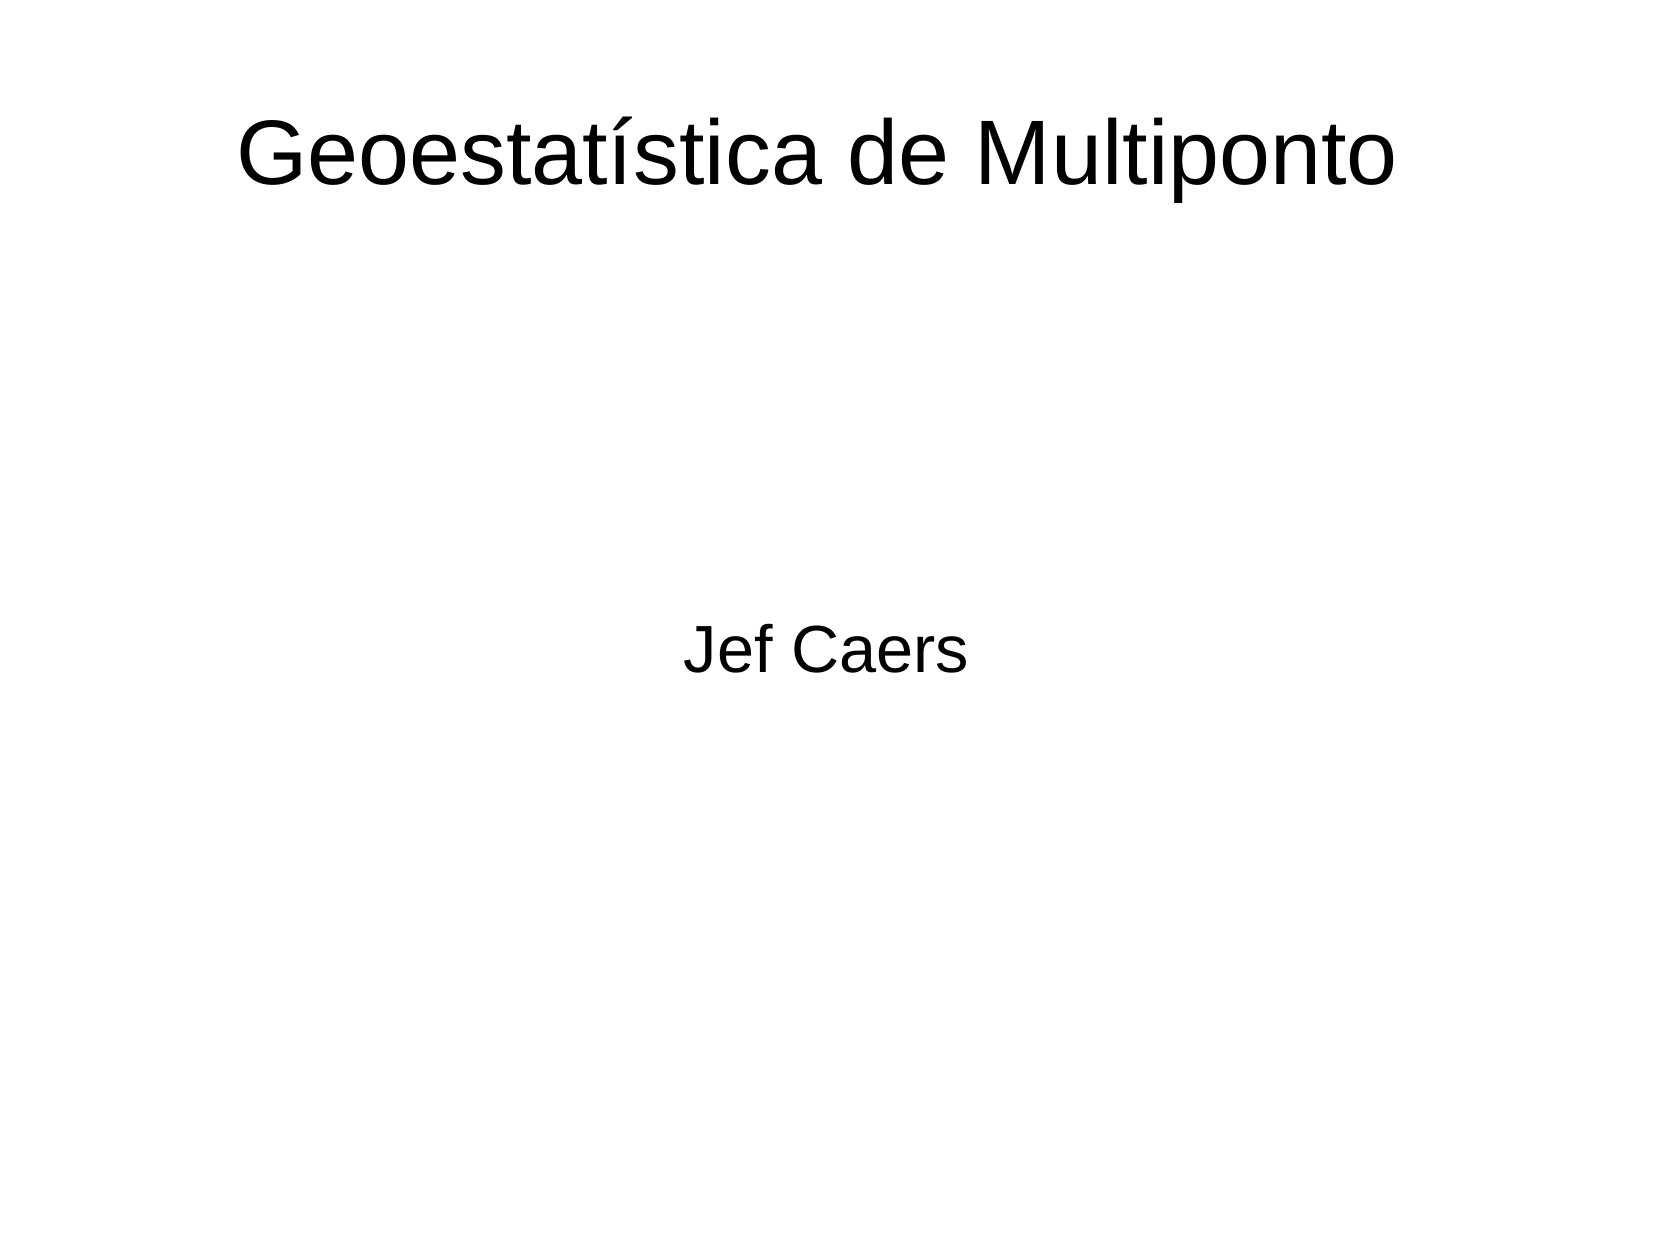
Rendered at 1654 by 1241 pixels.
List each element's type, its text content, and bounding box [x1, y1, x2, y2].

title Geoestatística de Multiponto [82, 49, 1571, 257]
subtitle Jef Caers [82, 290, 1571, 1010]
